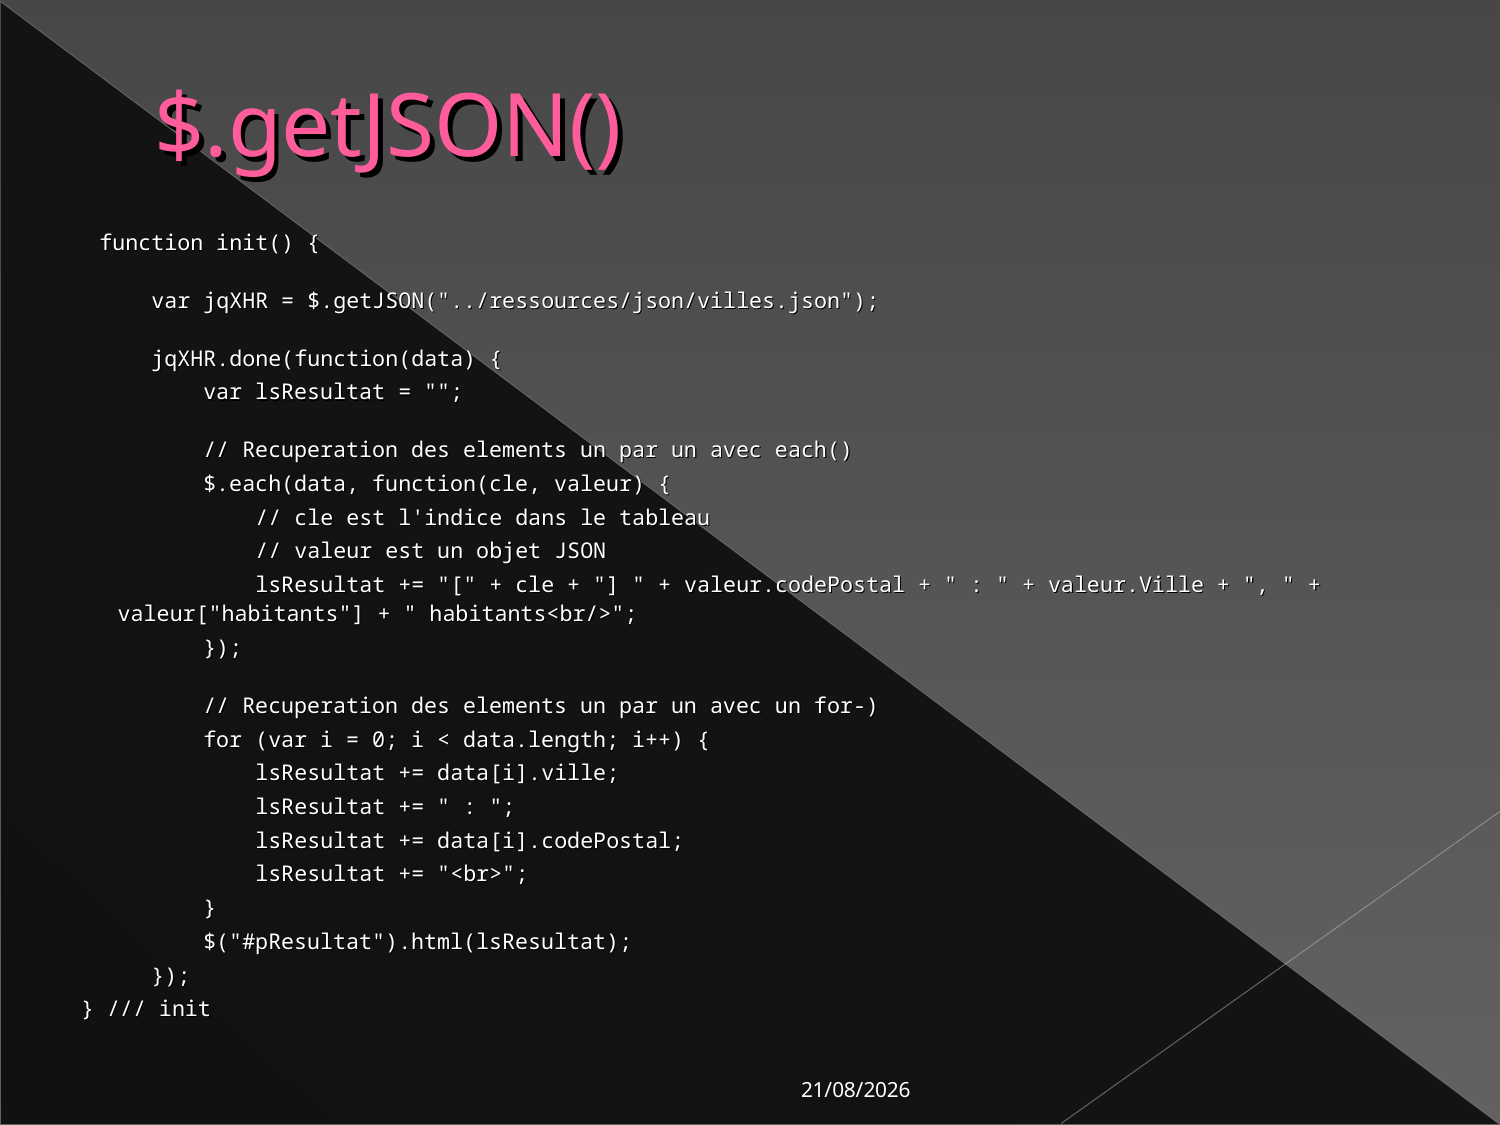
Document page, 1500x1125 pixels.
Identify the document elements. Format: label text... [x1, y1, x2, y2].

list function init() { var jqXHR = $.getJSON("../ressources/json/villes.json"); jqXHR.done(function(data) { var lsResultat = ""; // Recuperation des elements un par un avec each() $.each(data, function(cle, valeur) { // cle est l'indice dans le tableau // valeur est un objet JSON lsResultat += "[" + cle + "] " + valeur.codePostal + " : " + valeur.Ville + ", " + valeur["habitants"] + " habitants<br/>"; }); // Recuperation des elements un par un avec un for-) for (var i = 0; i < data.length; i++) { lsResultat += data[i].ville; lsResultat += " : "; lsResultat += data[i].codePostal; lsResultat += "<br>"; } $("#pResultat").html(lsResultat); }); } /// init [75, 188, 1418, 1052]
title $.getJSON() [75, 43, 1426, 201]
